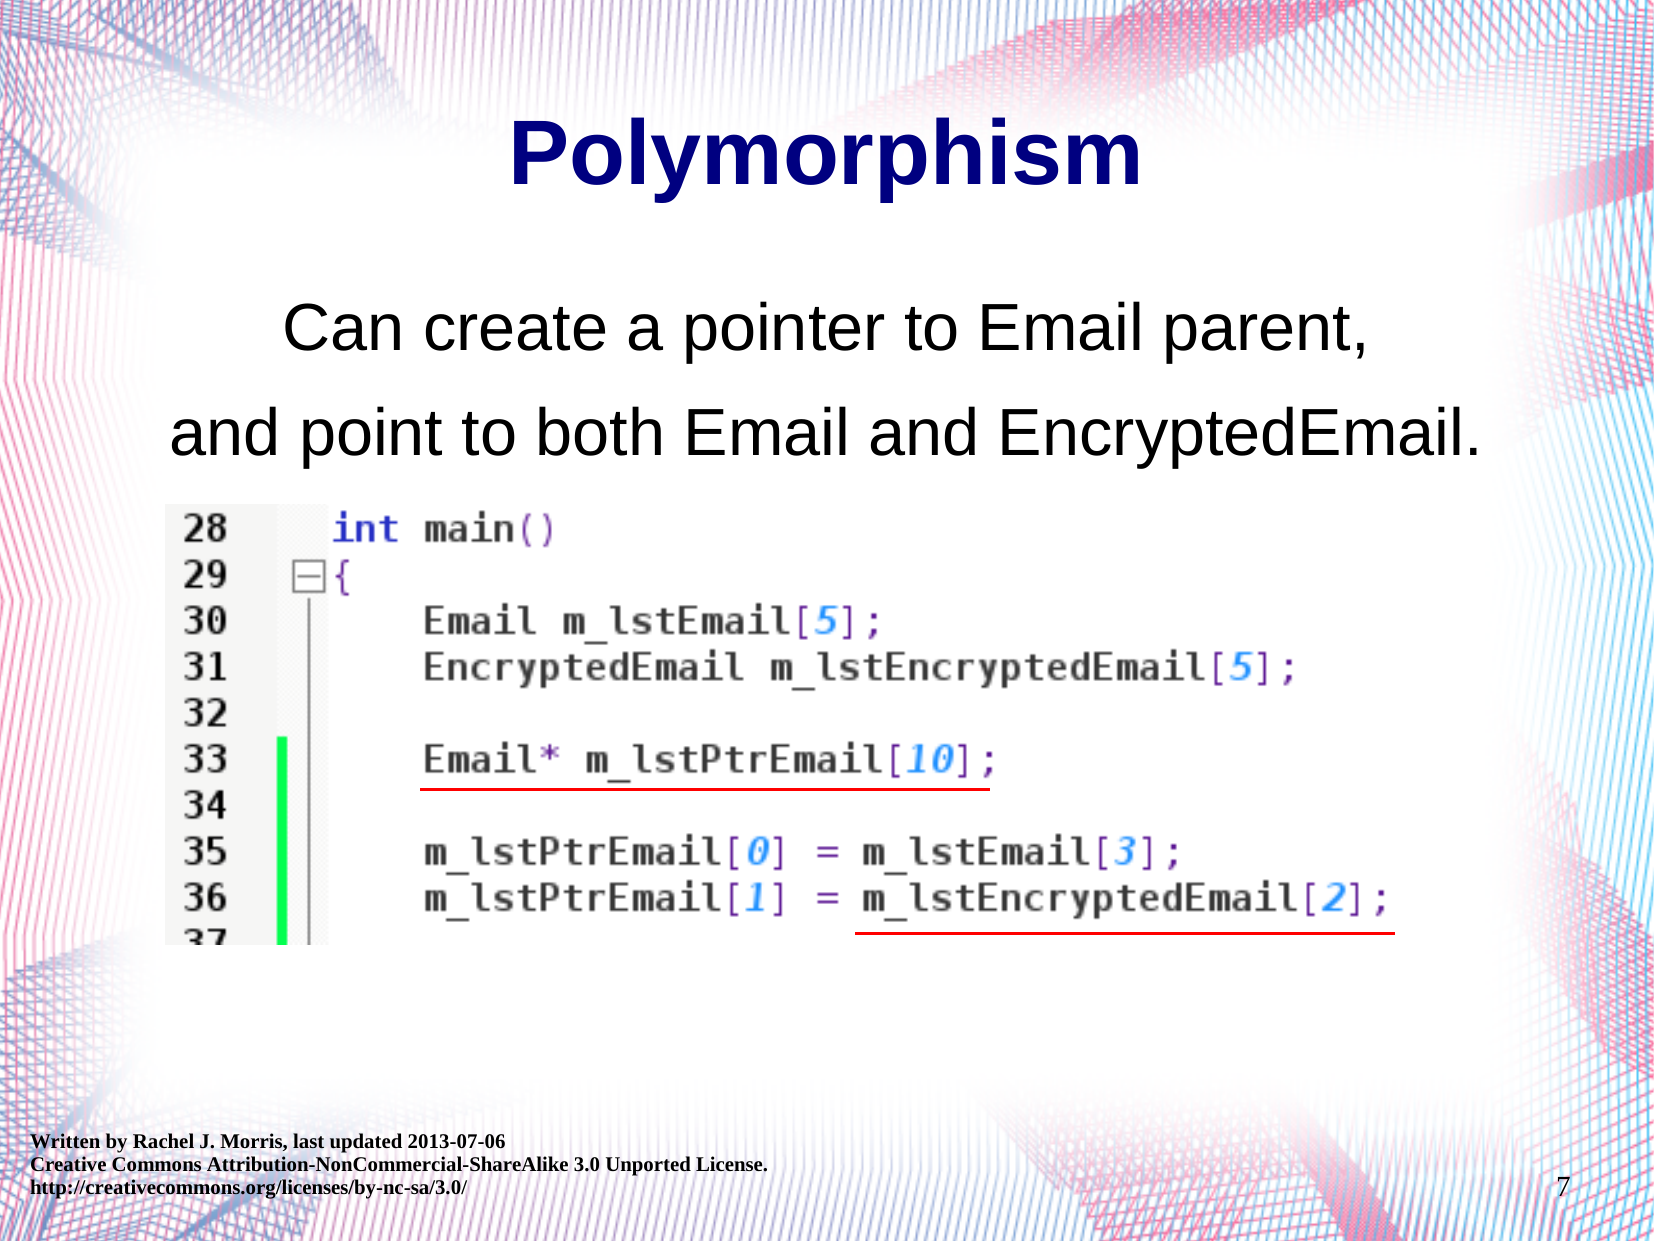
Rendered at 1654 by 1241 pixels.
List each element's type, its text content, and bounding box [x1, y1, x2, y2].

title Polymorphism [82, 49, 1571, 257]
list Can create a pointer to Email parent, and point to both Email and EncryptedEmail. [82, 290, 1571, 496]
picture [0, 0, 1654, 1241]
